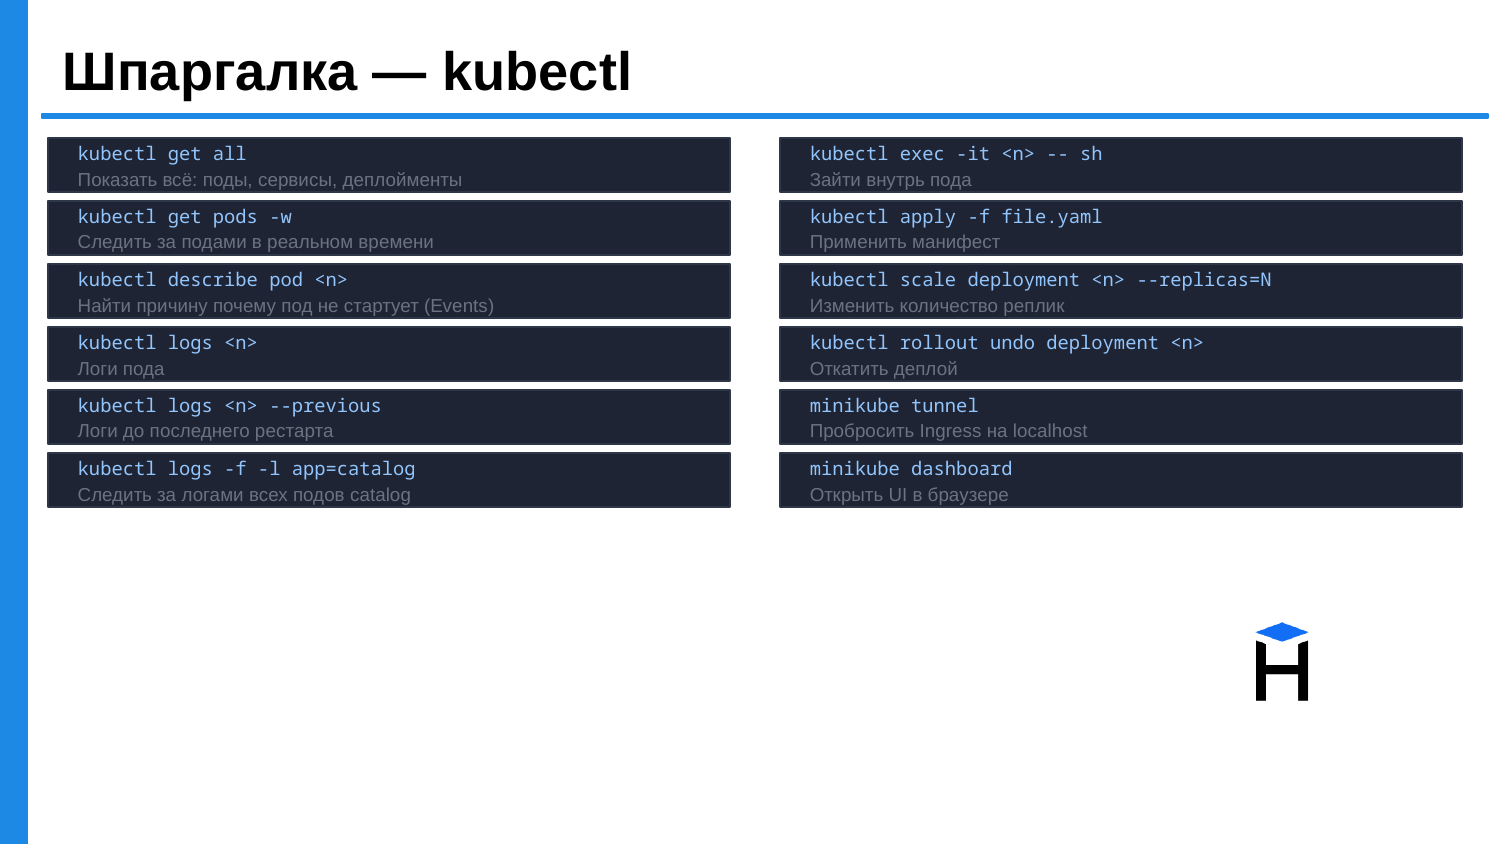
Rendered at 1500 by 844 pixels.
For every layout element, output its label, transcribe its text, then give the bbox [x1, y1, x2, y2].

text_box Следить за логами всех подов catalog [62, 480, 723, 507]
text_box Пробросить Ingress на localhost [794, 416, 1455, 444]
text_box kubectl get all [62, 137, 723, 165]
text_box [0, 0, 27, 844]
text_box [723, 200, 731, 255]
text_box [723, 137, 731, 192]
text_box [723, 389, 731, 444]
text_box [1455, 389, 1463, 444]
text_box [1455, 137, 1463, 192]
text_box [780, 200, 794, 255]
text_box kubectl apply -f file.yaml [794, 200, 1455, 228]
text_box kubectl get pods -w [62, 200, 723, 228]
text_box Откатить деплой [794, 353, 1455, 381]
text_box Логи до последнего рестарта [62, 416, 723, 444]
text_box Зайти внутрь пода [794, 165, 1455, 192]
text_box [48, 326, 62, 381]
text_box kubectl rollout undo deployment <n> [794, 326, 1455, 353]
text_box [48, 137, 62, 192]
text_box [48, 200, 62, 255]
text_box [48, 452, 62, 507]
text_box [780, 137, 794, 192]
text_box kubectl scale deployment <n> --replicas=N [794, 263, 1455, 291]
text_box [780, 452, 794, 507]
text_box [723, 452, 731, 507]
text_box Применить манифест [794, 228, 1455, 255]
text_box [1455, 263, 1463, 318]
text_box Показать всё: поды, сервисы, деплойменты [62, 165, 723, 192]
text_box [48, 263, 62, 318]
text_box [780, 326, 794, 381]
text_box [1455, 200, 1463, 255]
text_box minikube tunnel [794, 389, 1455, 416]
text_box Шпаргалка — kubectl [47, 26, 1488, 110]
text_box kubectl logs -f -l app=catalog [62, 452, 723, 480]
text_box [780, 263, 794, 318]
text_box Логи пода [62, 353, 723, 381]
text_box [723, 263, 731, 318]
text_box Найти причину почему под не стартует (Events) [62, 291, 723, 318]
text_box [780, 389, 794, 444]
text_box minikube dashboard [794, 452, 1455, 480]
text_box [48, 389, 62, 444]
text_box [1455, 326, 1463, 381]
text_box [723, 326, 731, 381]
text_box Изменить количество реплик [794, 291, 1455, 318]
text_box [41, 113, 1488, 119]
text_box [1455, 452, 1463, 507]
picture [1255, 622, 1309, 701]
text_box kubectl logs <n> --previous [62, 389, 723, 416]
text_box kubectl describe pod <n> [62, 263, 723, 291]
text_box kubectl exec -it <n> -- sh [794, 137, 1455, 165]
text_box Следить за подами в реальном времени [62, 228, 723, 255]
text_box Открыть UI в браузере [794, 480, 1455, 507]
text_box kubectl logs <n> [62, 326, 723, 353]
